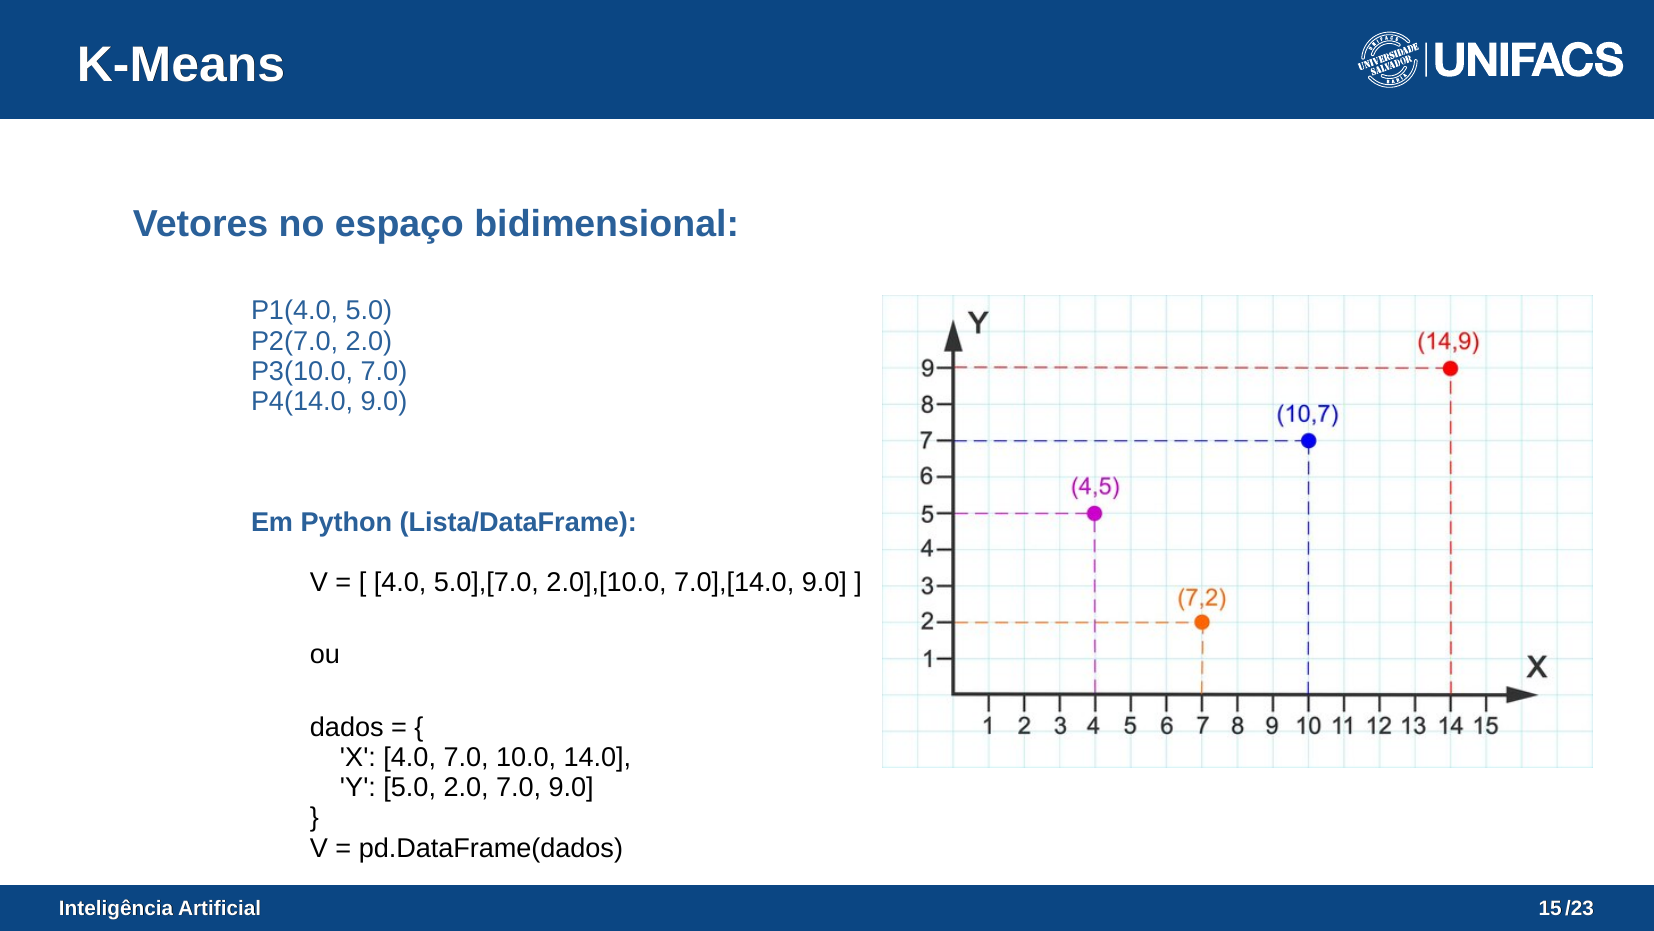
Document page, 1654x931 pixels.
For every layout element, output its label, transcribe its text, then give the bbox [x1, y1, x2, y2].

text_box K-Means [76, 7, 1241, 120]
text_box Vetores no espaço bidimensional: P1(4.0, 5.0) P2(7.0, 2.0) P3(10.0, 7.0) P4(14.0, 9.0) Em Python (Lista/DataFrame): V = [ [4.0, 5.0],[7.0, 2.0],[10.0, 7.0],[14.0, 9.0] ] ou dados = { 'X': [4.0, 7.0, 10.0, 14.0], 'Y': [5.0, 2.0, 7.0, 9.0] } V = pd.DataFrame(dados) [118, 194, 1536, 871]
picture [882, 295, 1593, 768]
